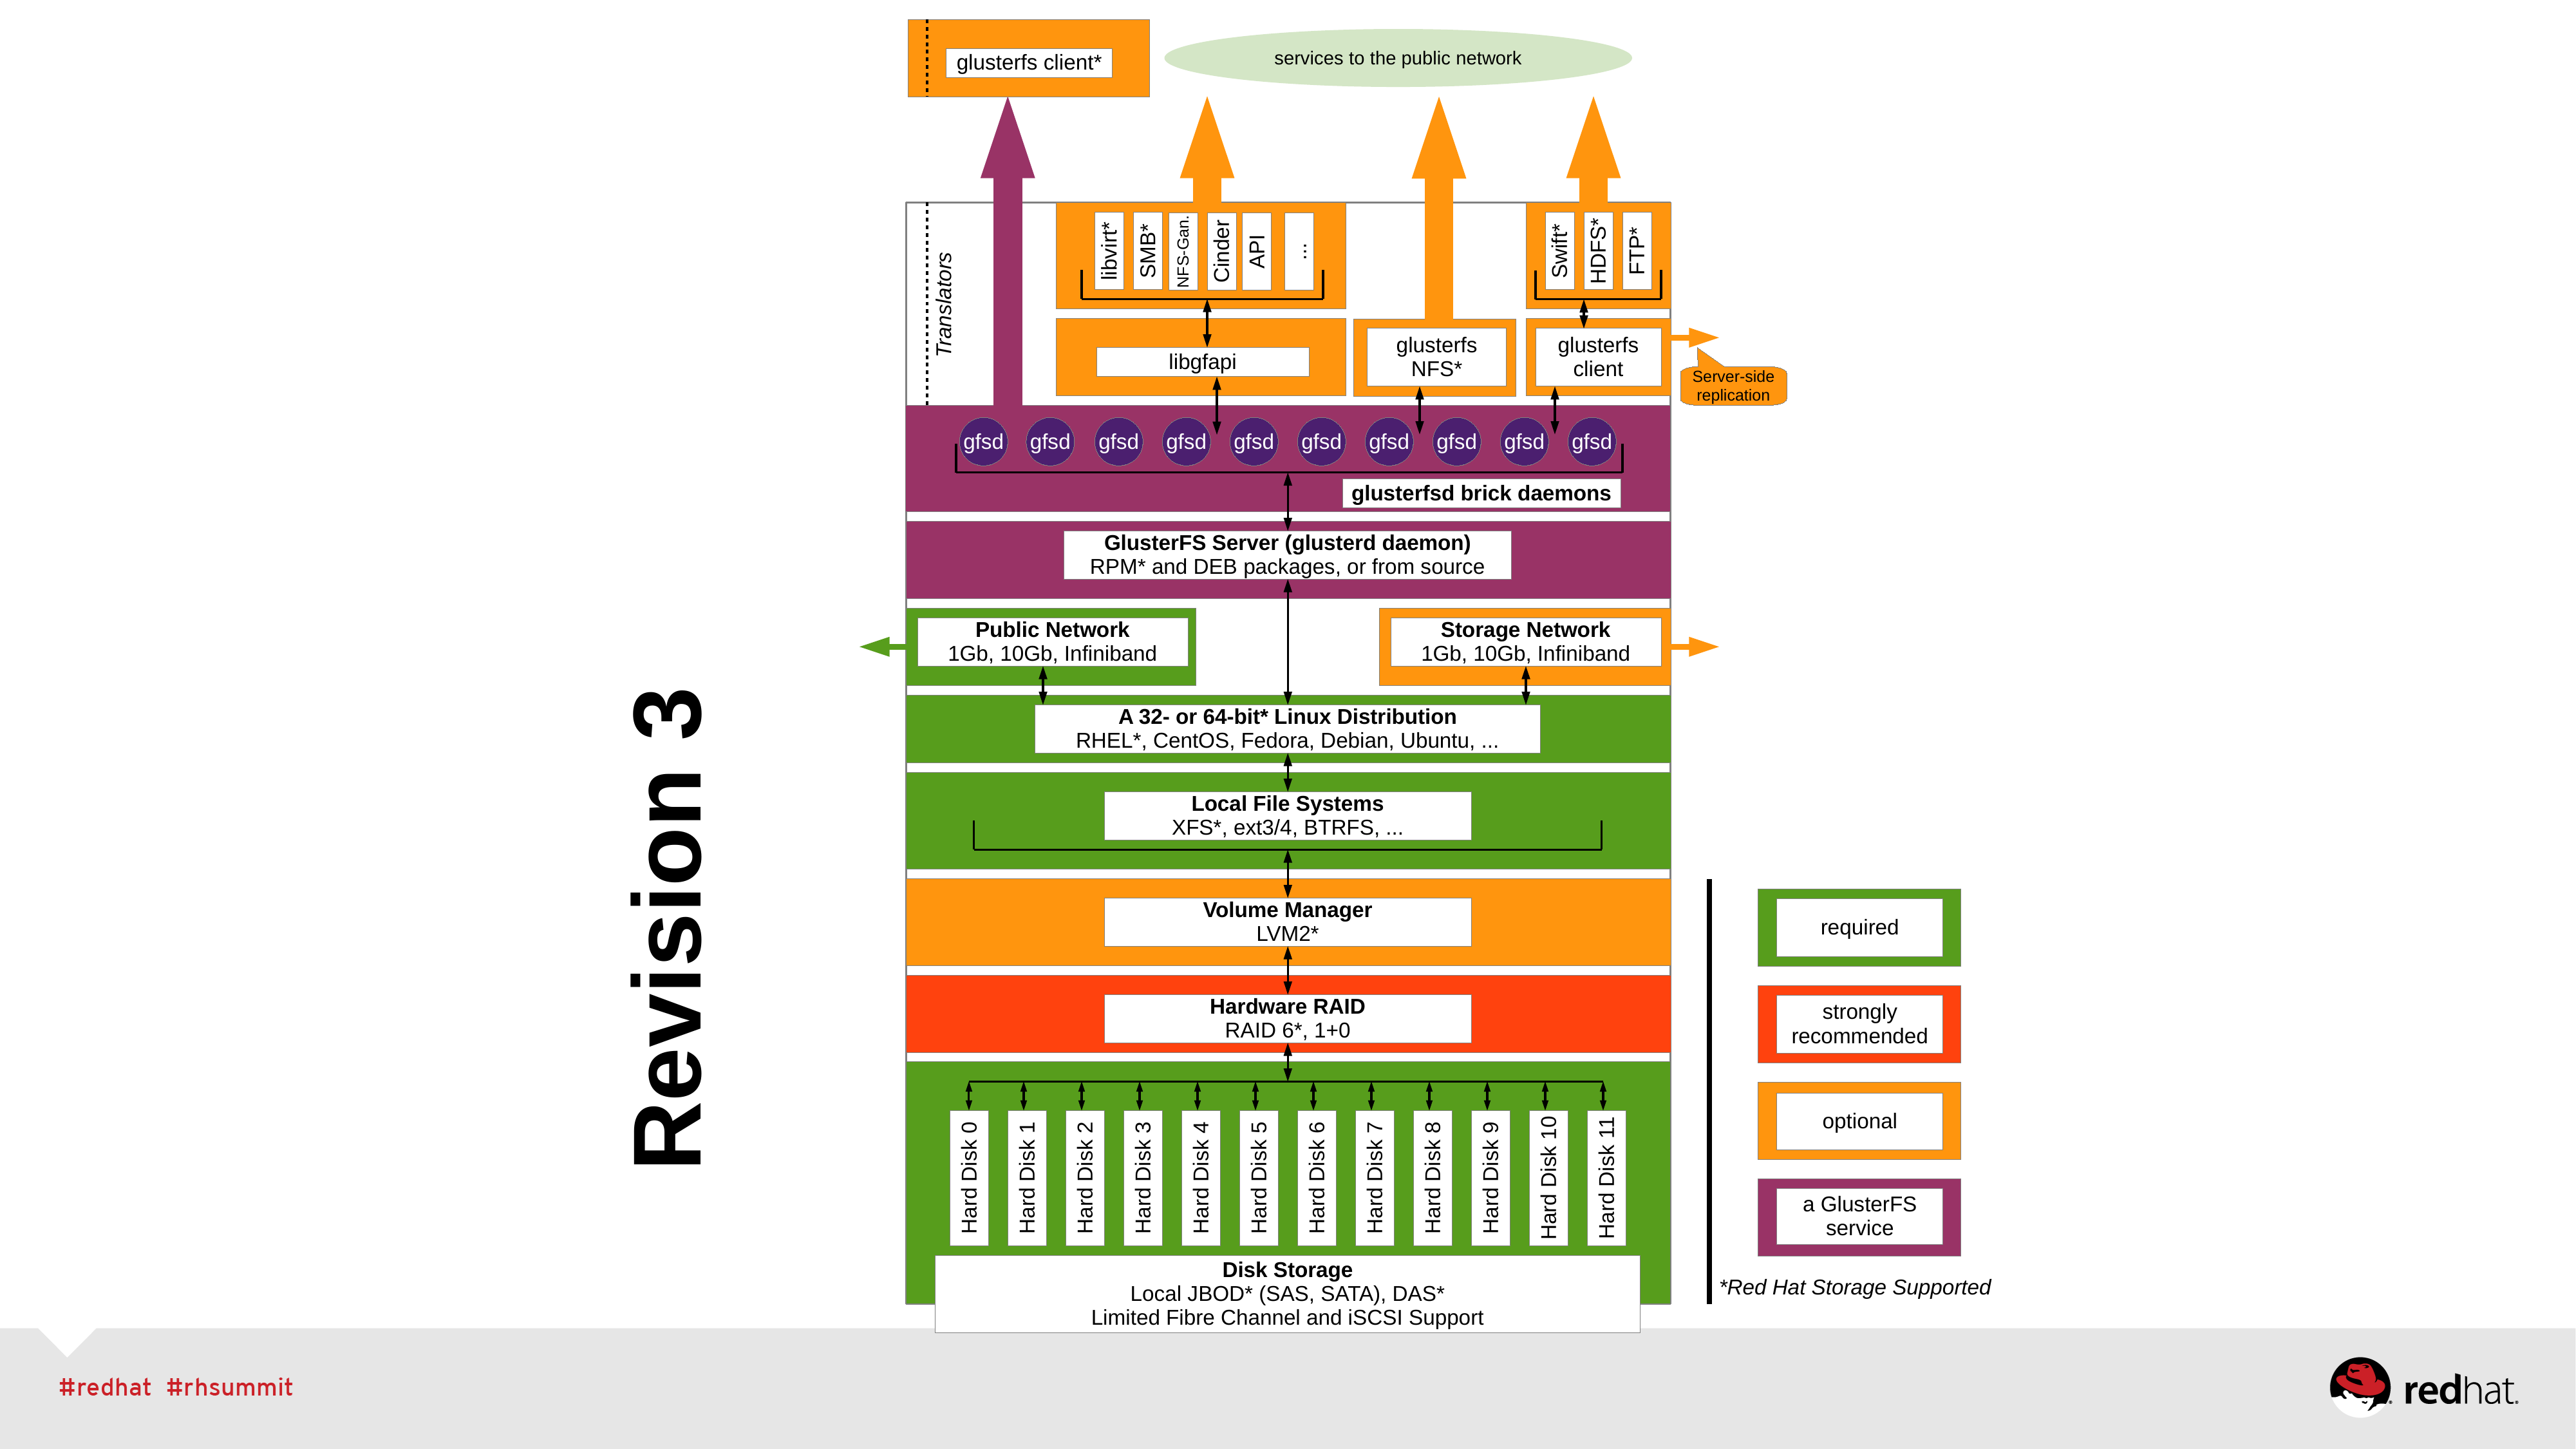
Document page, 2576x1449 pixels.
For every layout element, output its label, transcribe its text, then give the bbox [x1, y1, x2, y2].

text_box glusterfsd brick daemons [1342, 478, 1621, 508]
text_box gfsd [1162, 417, 1211, 466]
text_box gfsd [1297, 417, 1346, 466]
text_box a GlusterFS service [1776, 1188, 1943, 1245]
text_box Storage Network 1Gb, 10Gb, Infiniband [1391, 618, 1662, 667]
text_box Hard Disk 2 [1066, 1110, 1105, 1246]
text_box Translators [927, 242, 961, 368]
text_box gfsd [1500, 417, 1549, 466]
text_box Hard Disk 9 [1471, 1110, 1510, 1246]
text_box optional [1776, 1093, 1943, 1150]
picture [0, 0, 2576, 1449]
text_box glusterfs NFS* [1367, 328, 1507, 386]
text_box HDFS* [1584, 212, 1613, 290]
text_box Cinder [1207, 213, 1237, 290]
text_box gfsd [1365, 417, 1414, 466]
text_box *Red Hat Storage Supported [1709, 1271, 2002, 1305]
text_box Hard Disk 7 [1355, 1110, 1395, 1246]
text_box Hard Disk 3 [1123, 1110, 1163, 1246]
text_box glusterfs client [1536, 328, 1662, 386]
text_box Hard Disk 11 [1587, 1110, 1626, 1246]
text_box Public Network 1Gb, 10Gb, Infiniband [917, 618, 1189, 667]
text_box Hard Disk 10 [1529, 1110, 1568, 1246]
text_box Server-side replication [1680, 347, 1787, 406]
text_box Hard Disk 4 [1181, 1110, 1221, 1246]
text_box NFS-Gan. [1169, 213, 1198, 290]
text_box Local File Systems XFS*, ext3/4, BTRFS, ... [1104, 791, 1472, 840]
text_box gfsd [959, 417, 1008, 466]
text_box strongly recommended [1776, 995, 1943, 1054]
text_box Hard Disk 6 [1297, 1110, 1337, 1246]
text_box Hard Disk 5 [1239, 1110, 1279, 1246]
text_box [905, 202, 1671, 1304]
text_box libgfapi [1096, 347, 1310, 377]
text_box Swift* [1545, 212, 1575, 290]
text_box Volume Manager LVM2* [1104, 898, 1472, 947]
text_box API [1242, 213, 1272, 290]
text_box required [1776, 898, 1943, 957]
text_box Hard Disk 1 [1008, 1110, 1047, 1246]
text_box gfsd [1095, 417, 1143, 466]
text_box gfsd [1433, 417, 1481, 466]
text_box A 32- or 64-bit* Linux Distribution RHEL*, CentOS, Fedora, Debian, Ubuntu, ... [1035, 705, 1541, 753]
text_box FTP* [1622, 212, 1652, 290]
text_box [1758, 889, 1961, 967]
text_box services to the public network [1164, 28, 1633, 88]
text_box [1758, 1082, 1961, 1160]
text_box Disk Storage Local JBOD* (SAS, SATA), DAS* Limited Fibre Channel and iSCSI Support [935, 1255, 1641, 1333]
text_box gfsd [1230, 417, 1279, 466]
text_box Revision 3 [608, 677, 726, 1181]
text_box gfsd [1026, 417, 1075, 466]
text_box [1758, 985, 1961, 1063]
text_box ... [1284, 213, 1314, 290]
text_box gfsd [1568, 417, 1617, 466]
text_box [908, 19, 1150, 97]
text_box Hard Disk 8 [1413, 1110, 1453, 1246]
text_box GlusterFS Server (glusterd daemon) RPM* and DEB packages, or from source [1064, 531, 1512, 580]
text_box [1758, 1179, 1961, 1256]
text_box SMB* [1133, 212, 1163, 290]
text_box Hard Disk 0 [950, 1110, 989, 1246]
text_box glusterfs client* [946, 48, 1113, 78]
text_box Hardware RAID RAID 6*, 1+0 [1104, 994, 1472, 1043]
text_box libvirt* [1095, 212, 1124, 290]
